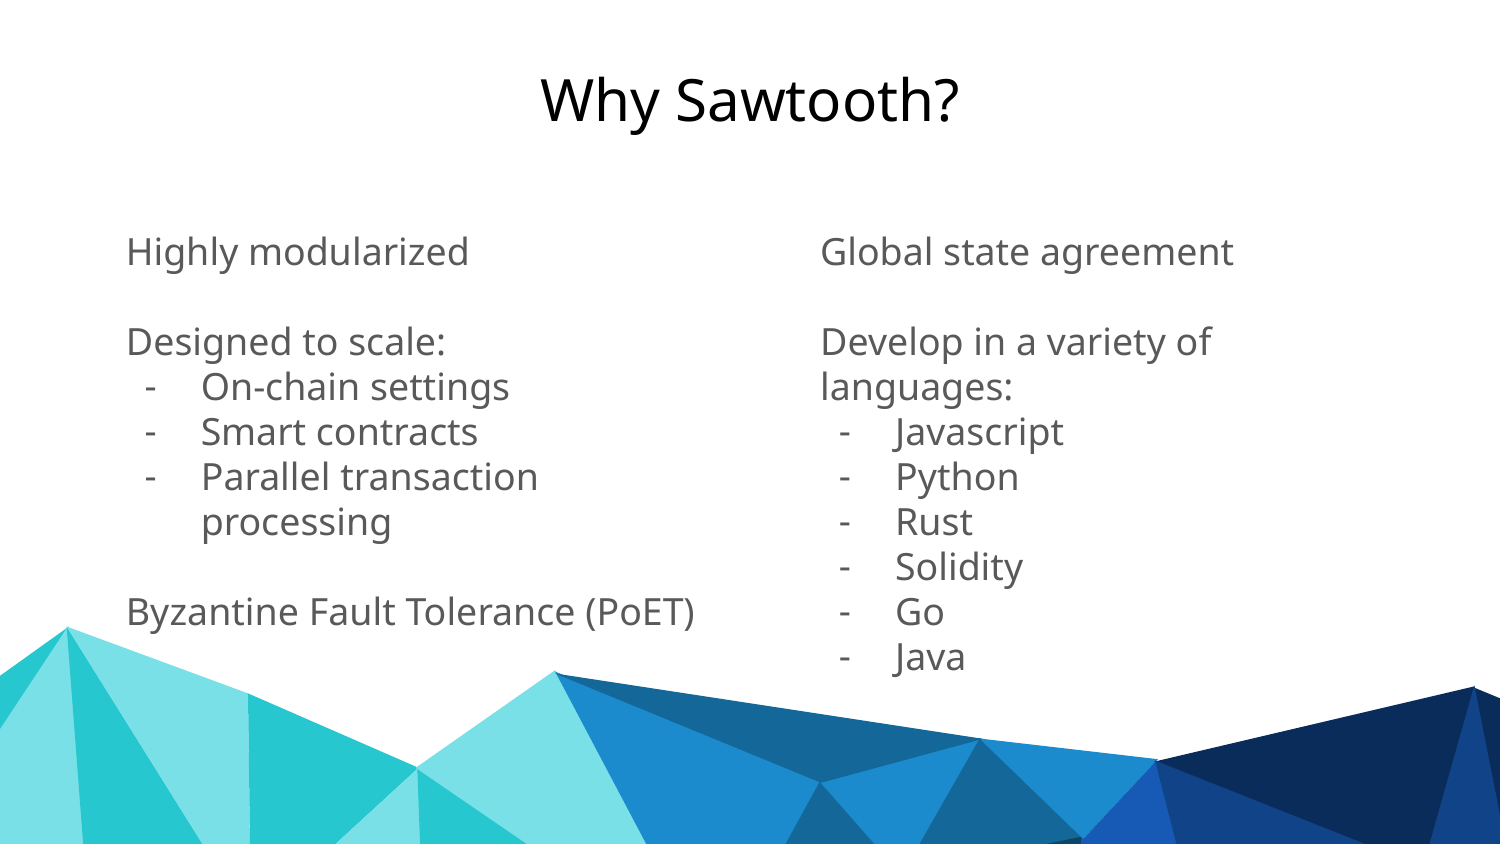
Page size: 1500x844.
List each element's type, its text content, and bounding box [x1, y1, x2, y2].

title Why Sawtooth? [51, 47, 1449, 142]
text_box [0, 626, 1500, 844]
list Highly modularized Designed to scale: On-chain settings Smart contracts Parallel transaction processing Byzantine Fault Tolerance (PoET) [110, 213, 728, 736]
list Global state agreement Develop in a variety of languages: Javascript Python Rust Solidity Go Java [805, 213, 1390, 736]
